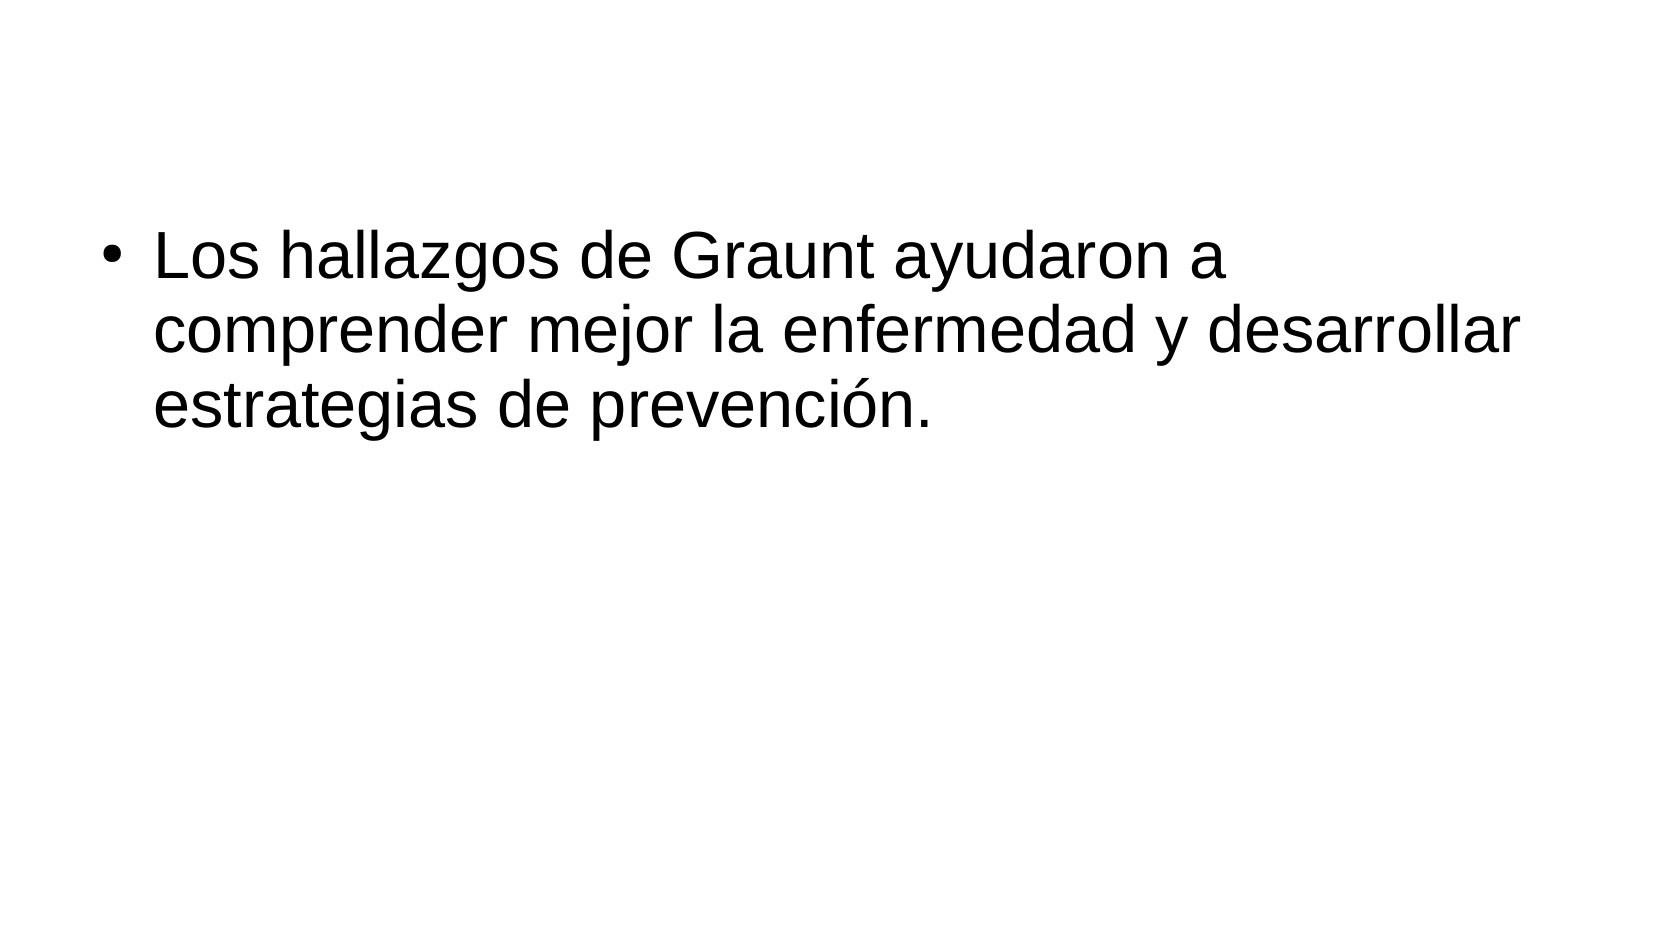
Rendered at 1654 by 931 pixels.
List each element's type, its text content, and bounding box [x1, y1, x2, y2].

list Los hallazgos de Graunt ayudaron a comprender mejor la enfermedad y desarrollar estrategias de prevención. [82, 217, 1571, 758]
